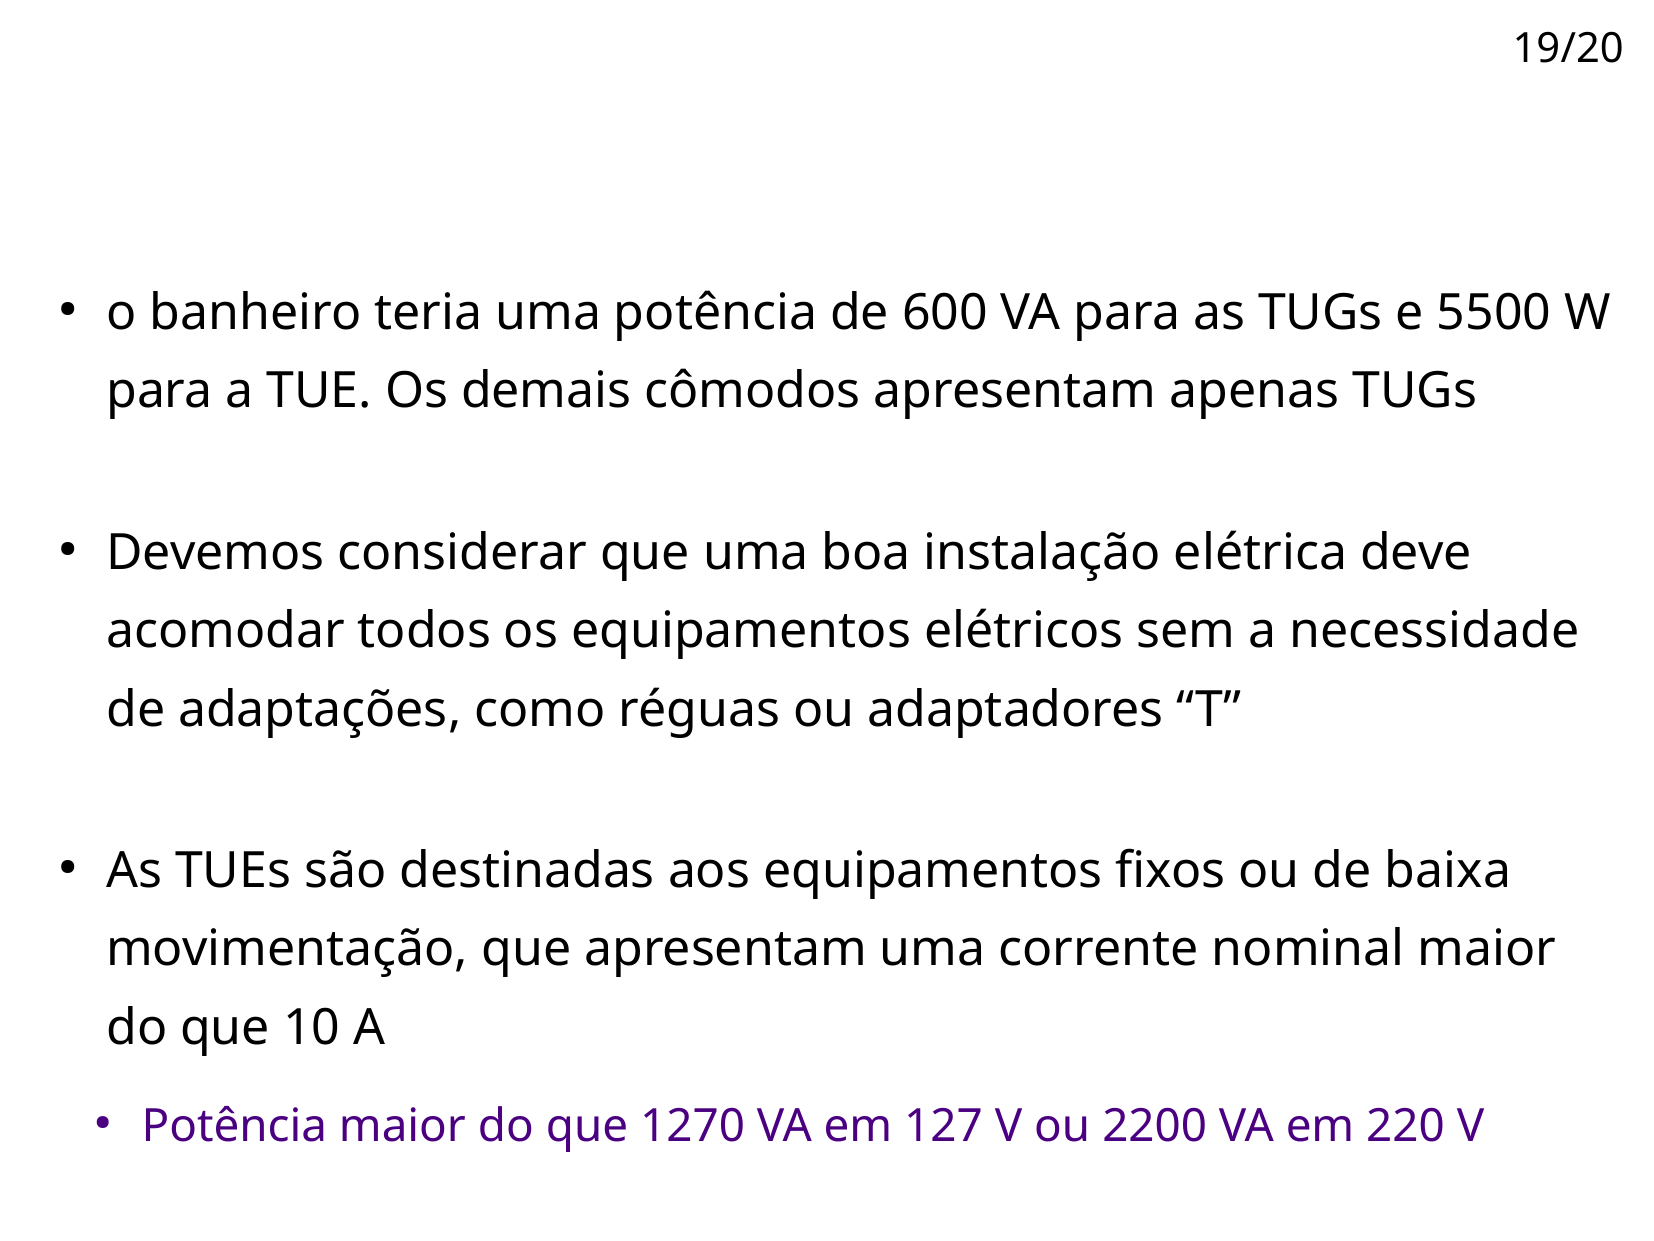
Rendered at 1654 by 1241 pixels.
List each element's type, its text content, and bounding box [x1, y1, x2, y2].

list o banheiro teria uma potência de 600 VA para as TUGs e 5500 W para a TUE. Os demais cômodos apresentam apenas TUGs Devemos considerar que uma boa instalação elétrica deve acomodar todos os equipamentos elétricos sem a necessidade de adaptações, como réguas ou adaptadores “T” As TUEs são destinadas aos equipamentos fixos ou de baixa movimentação, que apresentam uma corrente nominal maior do que 10 A Potência maior do que 1270 VA em 127 V ou 2200 VA em 220 V [59, 265, 1625, 1211]
